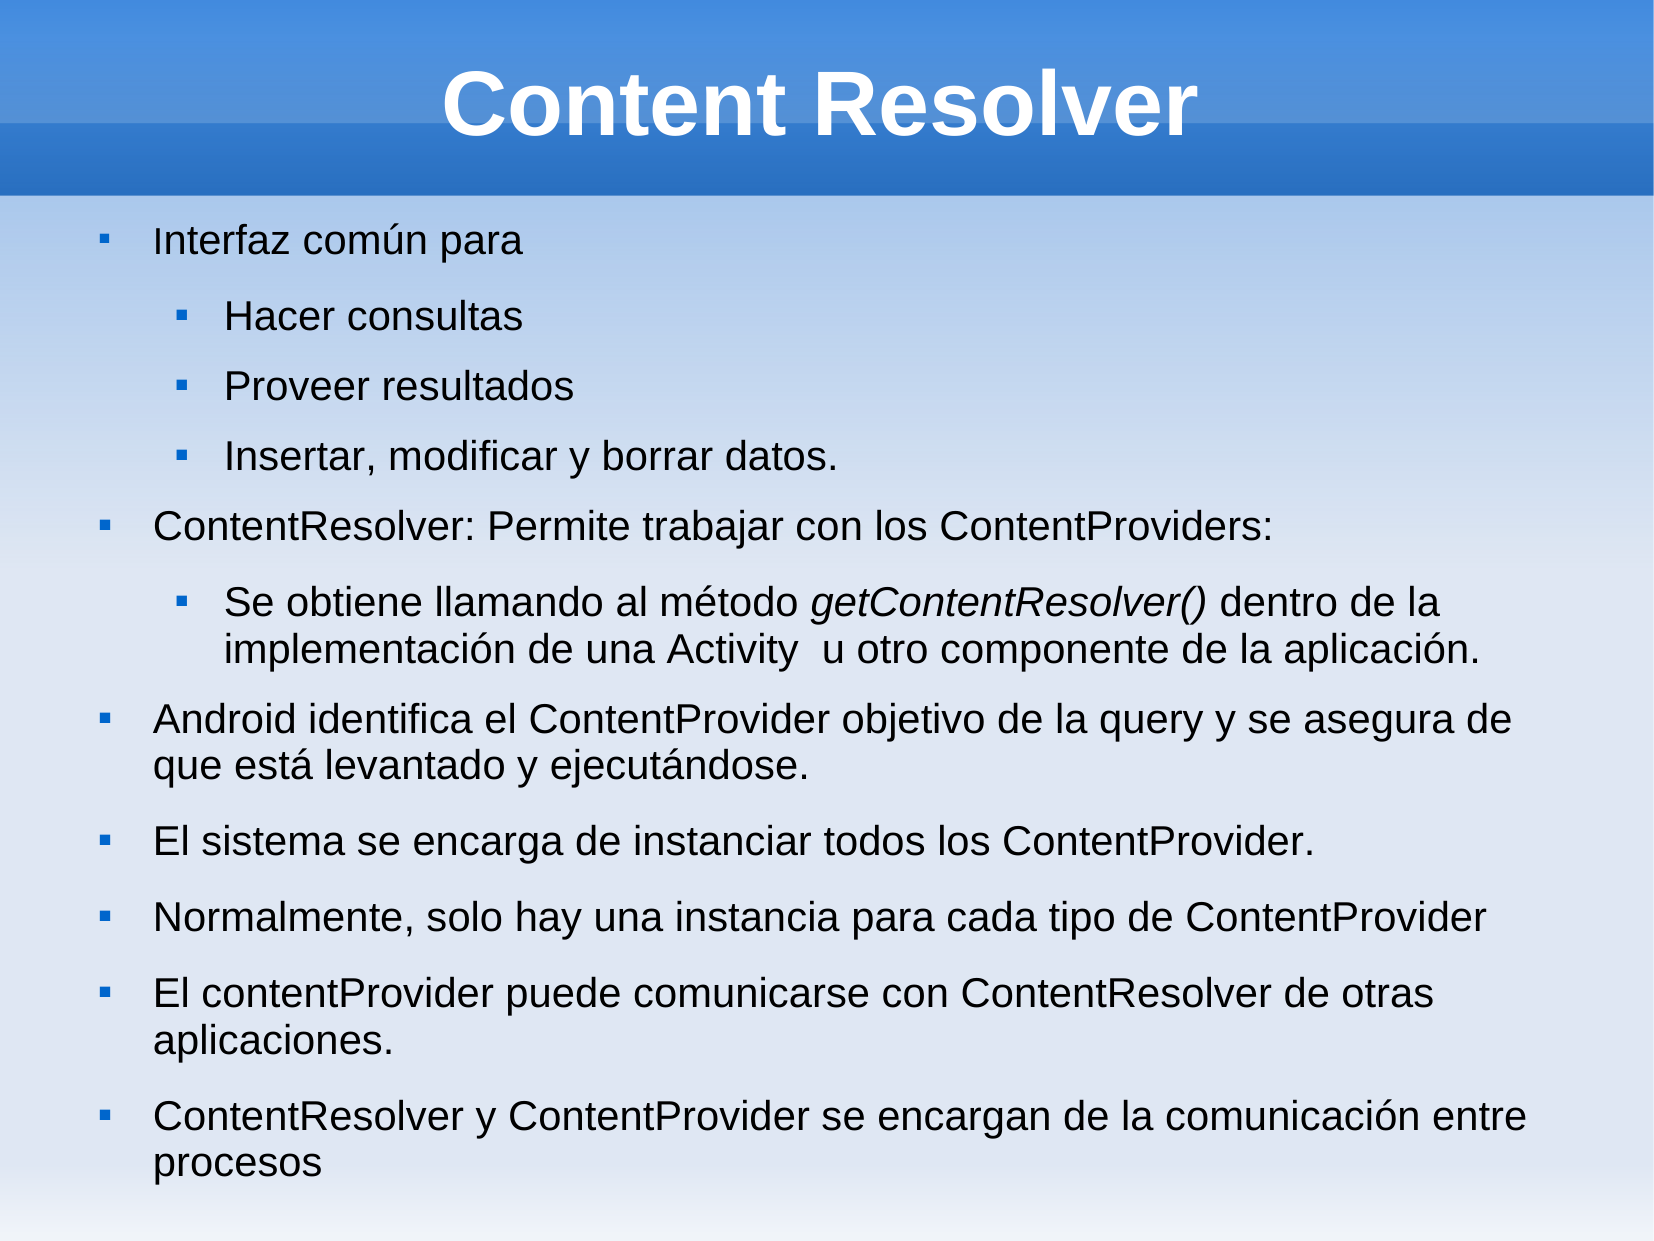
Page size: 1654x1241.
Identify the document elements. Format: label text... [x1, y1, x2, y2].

title Content Resolver [76, 0, 1565, 208]
picture [0, 0, 1654, 1241]
list Interfaz común para Hacer consultas Proveer resultados Insertar, modificar y borrar datos. ContentResolver: Permite trabajar con los ContentProviders: Se obtiene llamando al método getContentResolver() dentro de la implementación de una Activity u otro componente de la aplicación. Android identifica el ContentProvider objetivo de la query y se asegura de que está levantado y ejecutándose. El sistema se encarga de instanciar todos los ContentProvider. Normalmente, solo hay una instancia para cada tipo de ContentProvider El contentProvider puede comunicarse con ContentResolver de otras aplicaciones. ContentResolver y ContentProvider se encargan de la comunicación entre procesos [82, 216, 1571, 1186]
